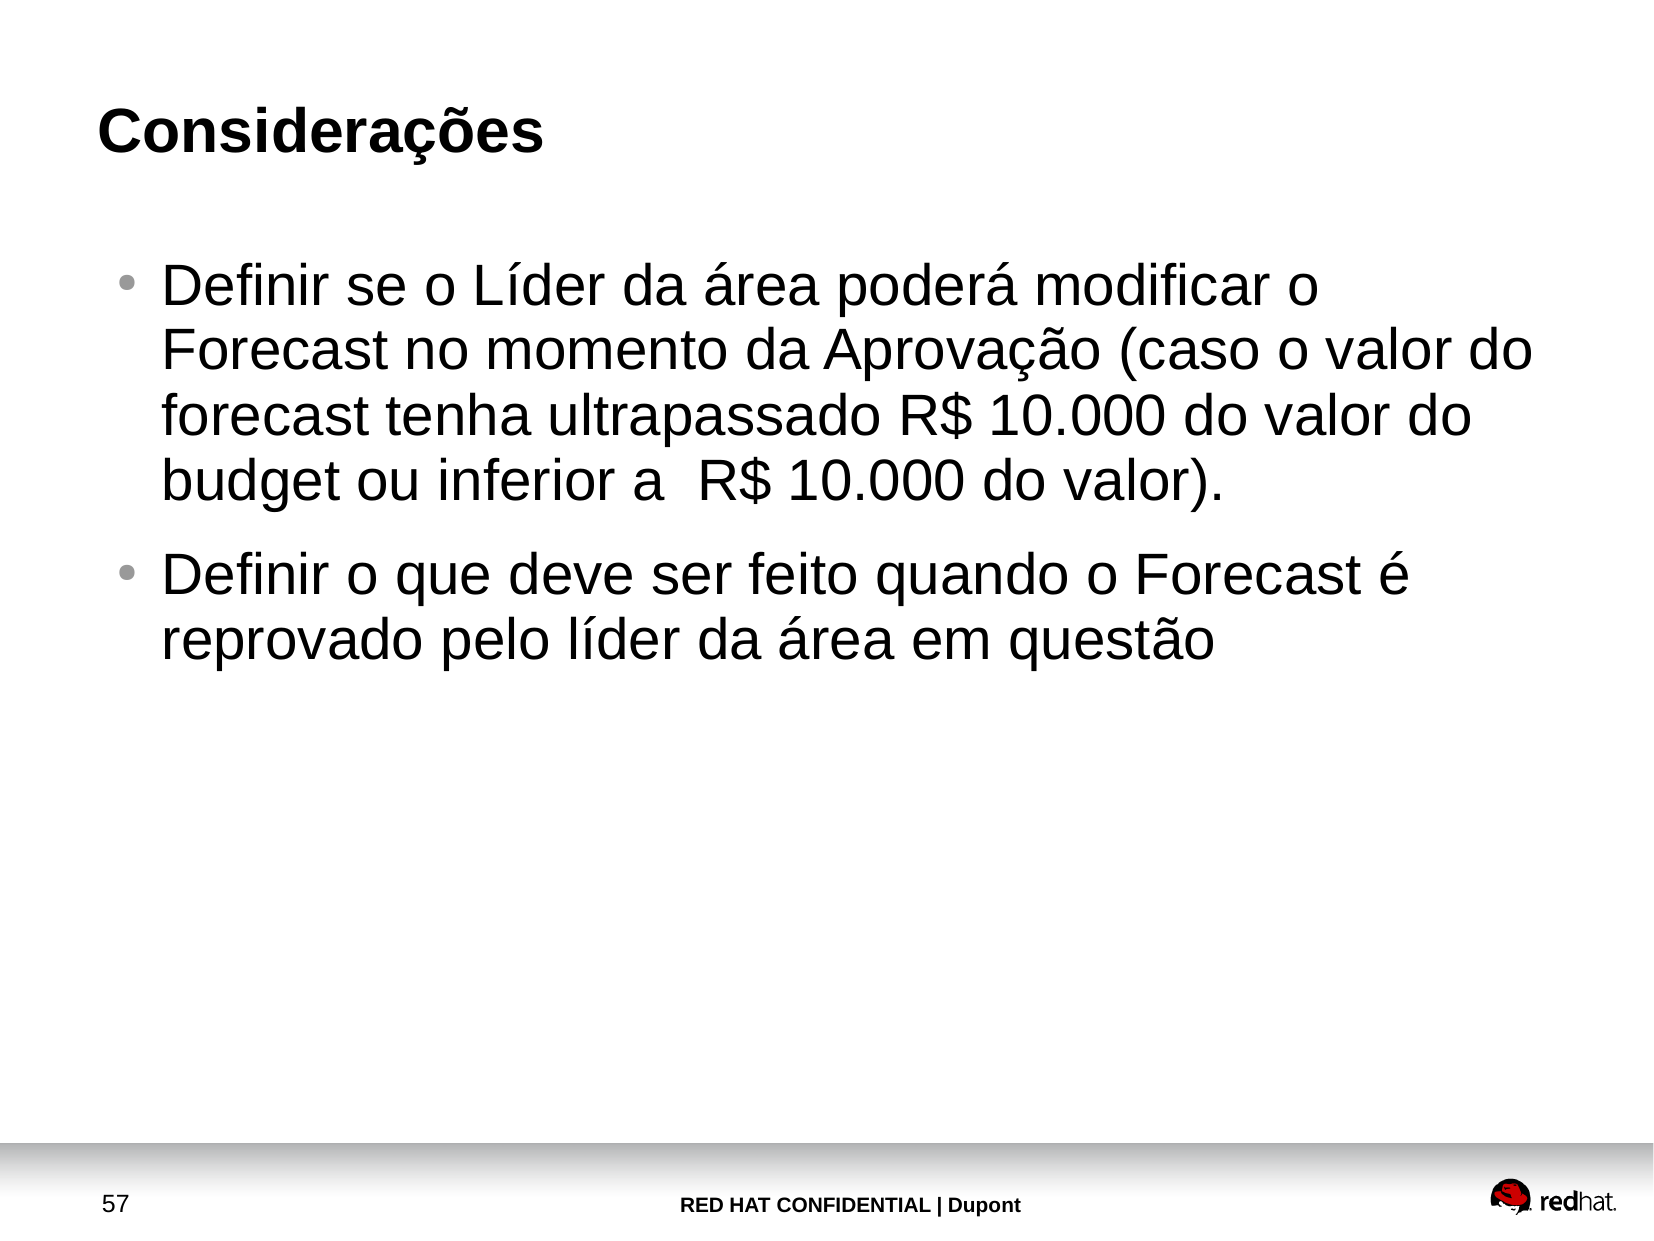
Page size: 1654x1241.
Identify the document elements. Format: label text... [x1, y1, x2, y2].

text_box Definir se o Líder da área poderá modificar o Forecast no momento da Aprovação (caso o valor do forecast tenha ultrapassado R$ 10.000 do valor do budget ou inferior a R$ 10.000 do valor). Definir o que deve ser feito quando o Forecast é reprovado pelo líder da área em questão [86, 244, 1576, 1039]
picture [0, 1143, 1654, 1241]
text_box Considerações [82, 37, 1571, 226]
